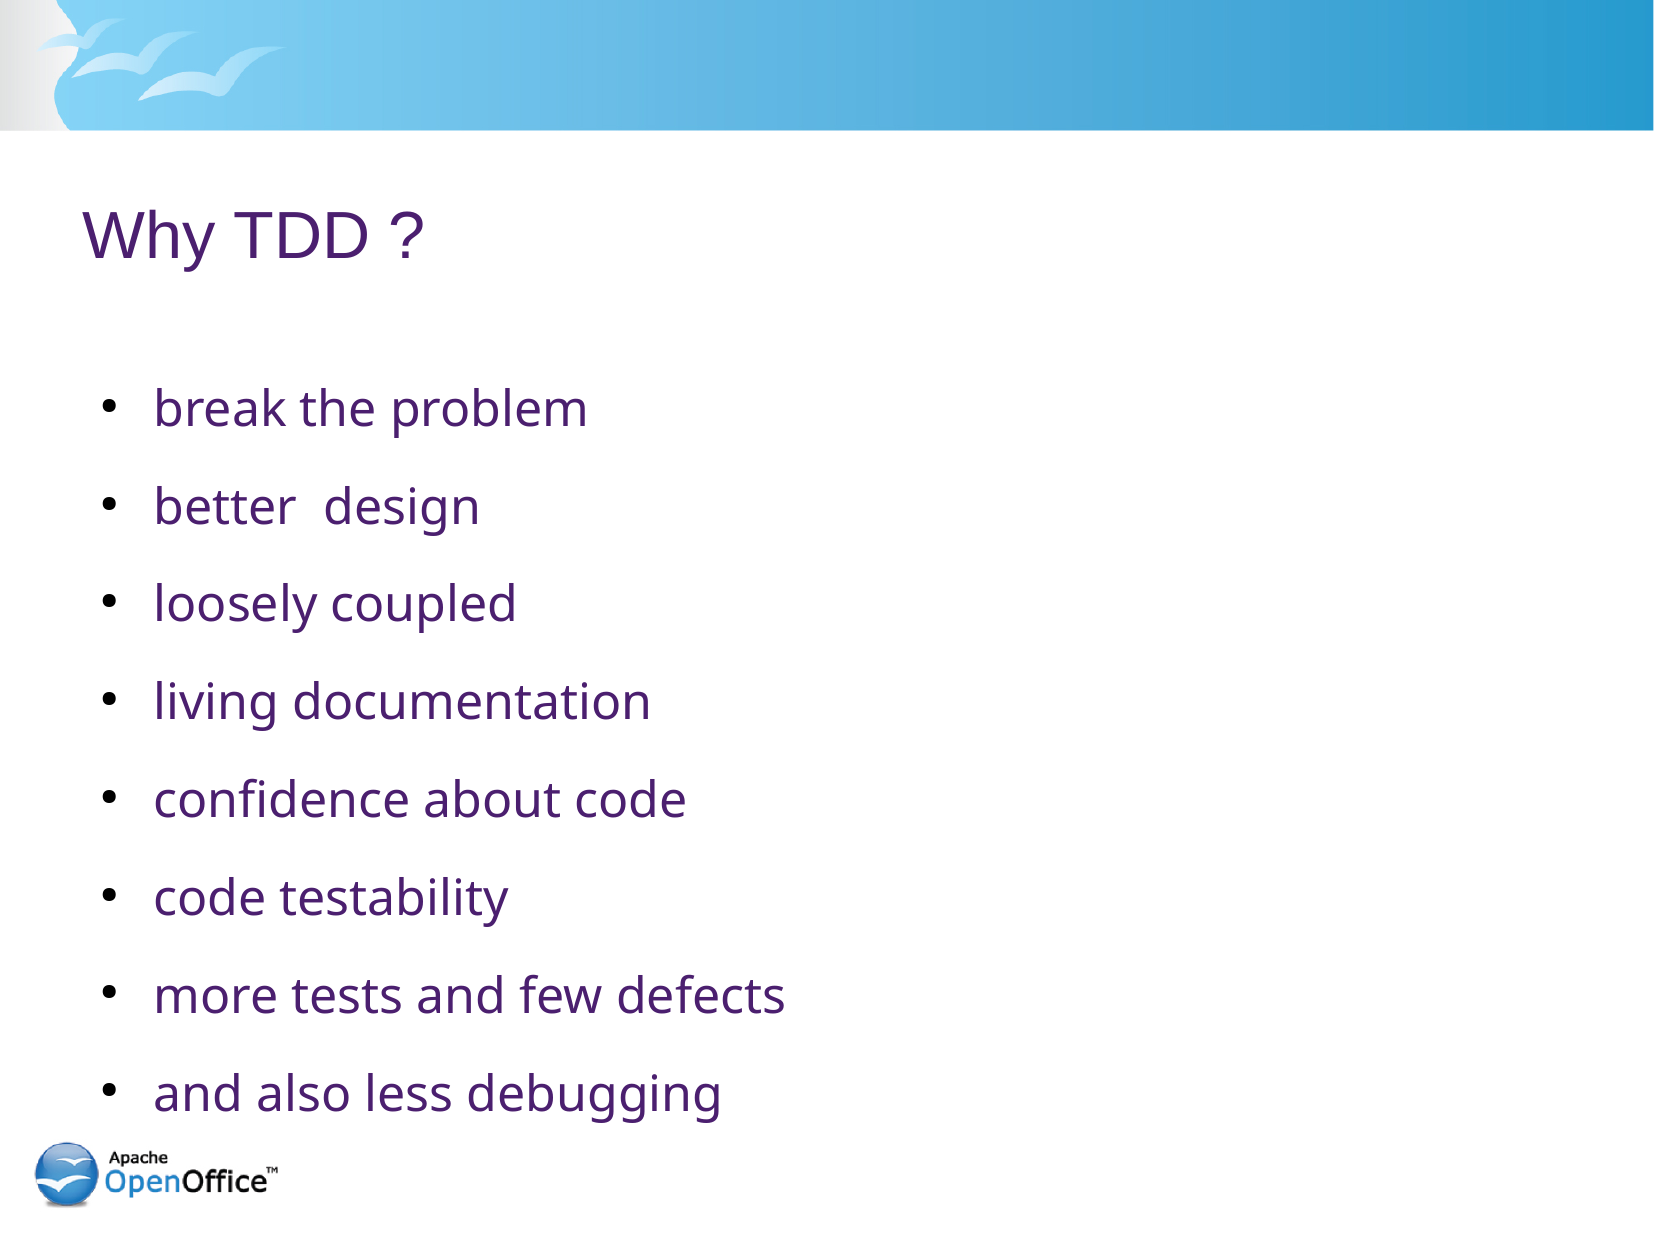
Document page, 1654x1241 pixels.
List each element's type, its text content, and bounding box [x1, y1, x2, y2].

picture [0, 0, 1654, 1241]
list break the problem better design loosely coupled living documentation confidence about code code testability more tests and few defects and also less debugging [82, 372, 1571, 1148]
title Why TDD ? [82, 139, 1571, 332]
